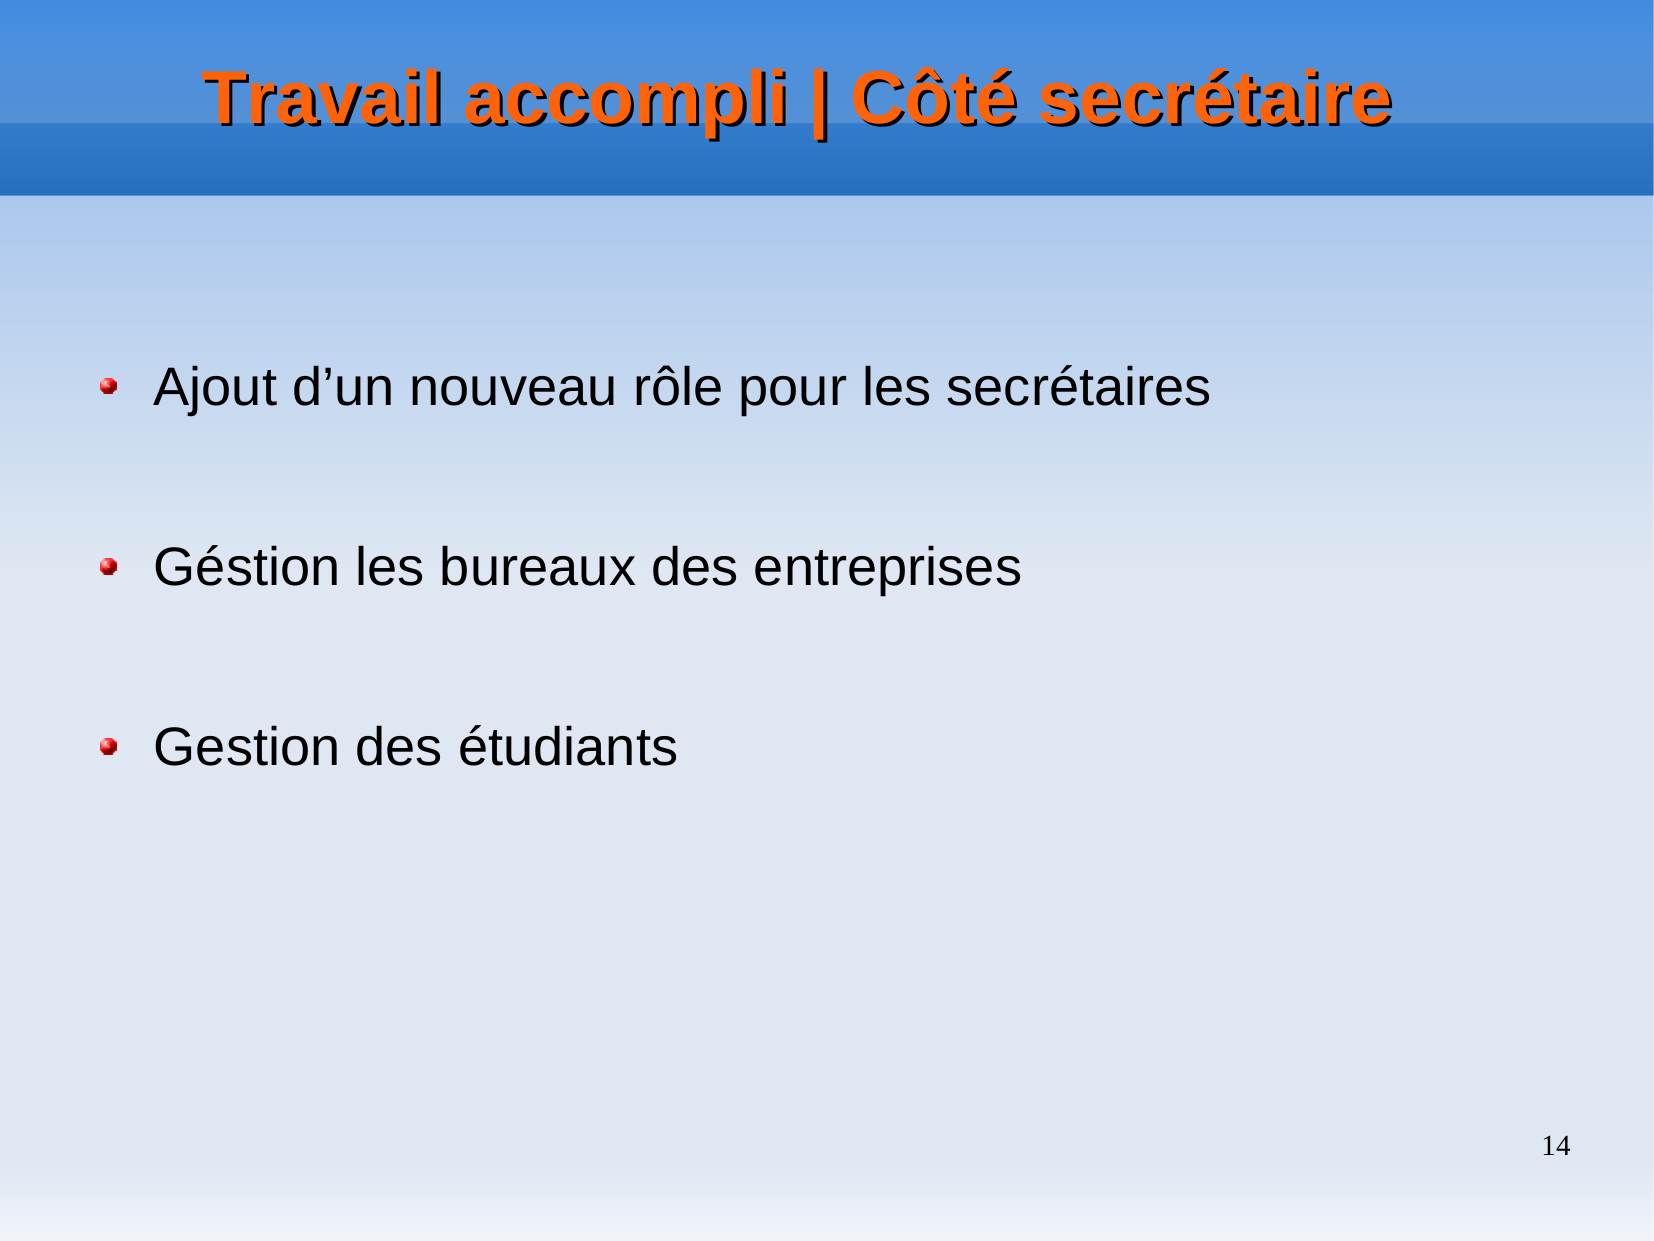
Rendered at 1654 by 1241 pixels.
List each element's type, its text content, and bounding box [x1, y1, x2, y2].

list Ajout d’un nouveau rôle pour les secrétaires Géstion les bureaux des entreprises Gestion des étudiants [82, 355, 1571, 875]
title Travail accompli | Côté secrétaire [23, 17, 1571, 178]
picture [0, 0, 1654, 1241]
